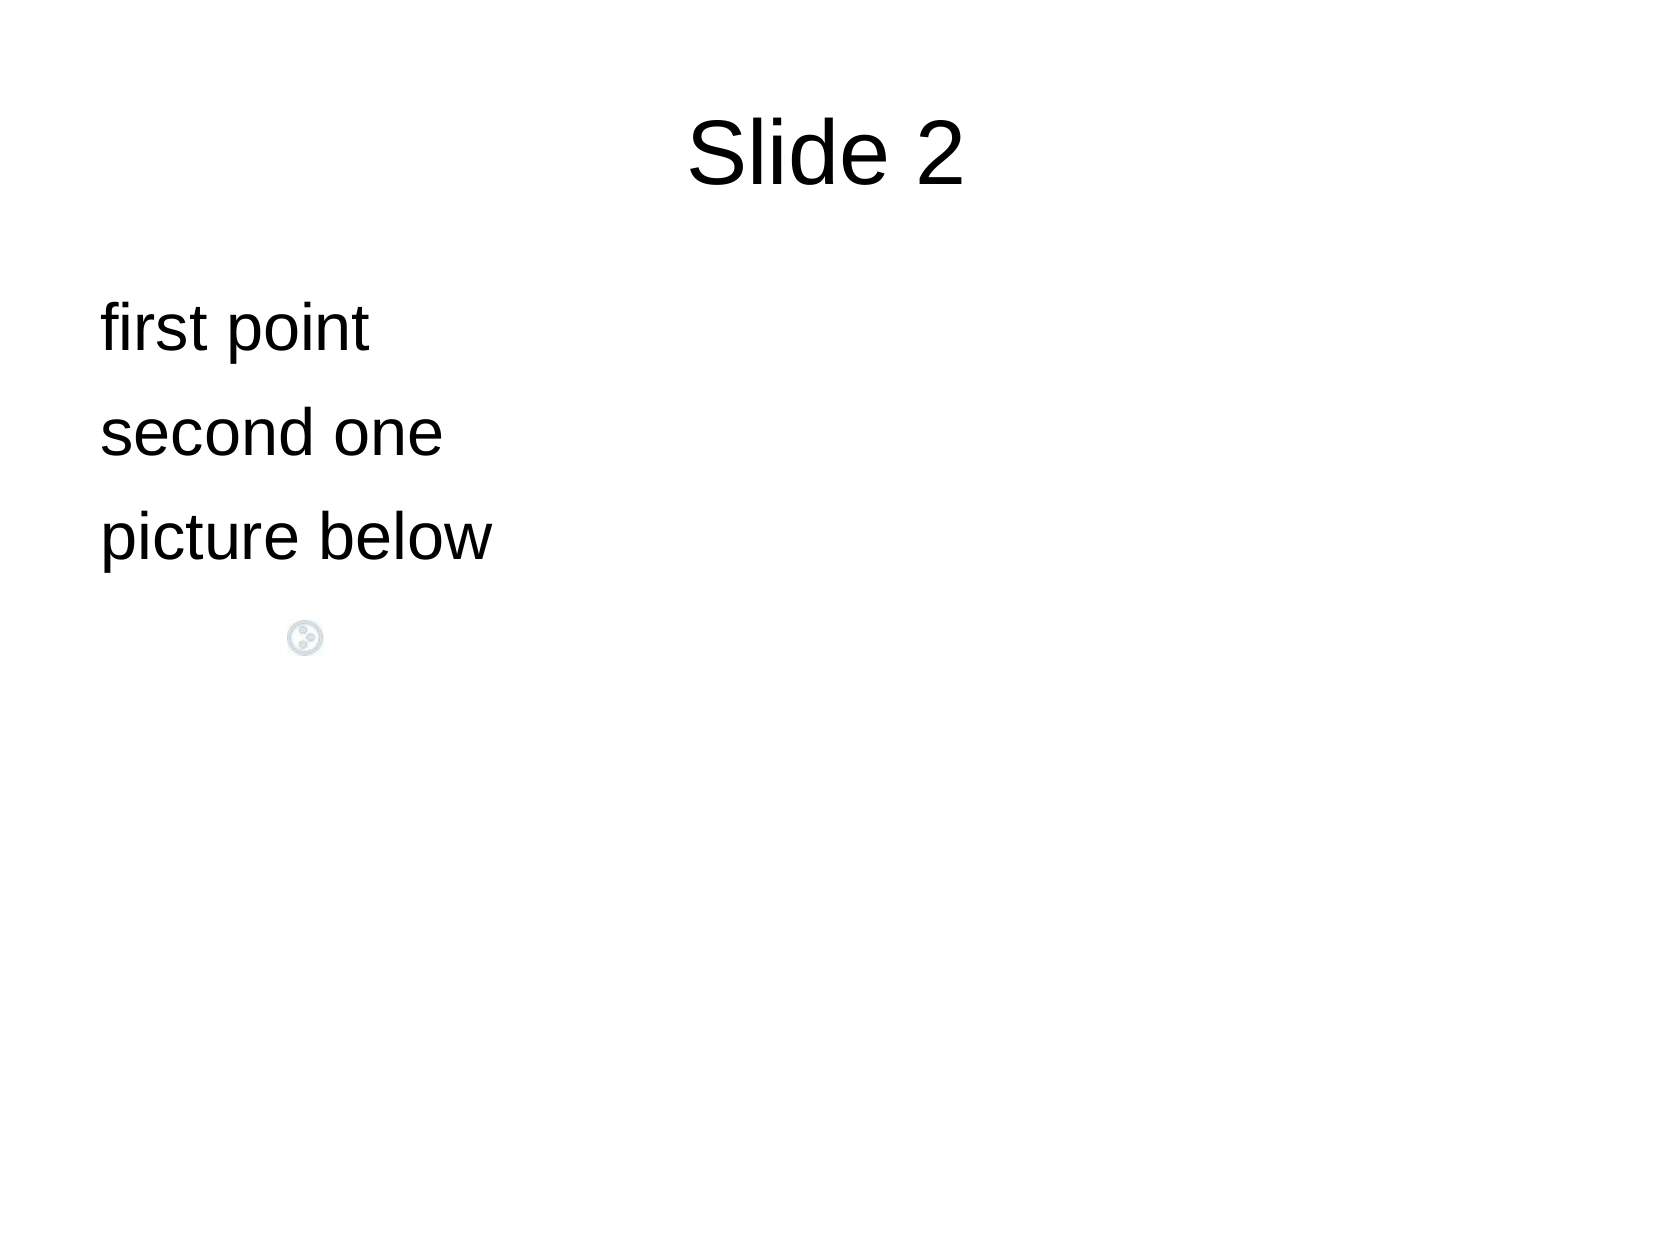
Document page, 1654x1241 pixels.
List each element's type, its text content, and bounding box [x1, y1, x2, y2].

list first point second one picture below [82, 290, 1571, 1094]
title Slide 2 [82, 49, 1571, 257]
picture [287, 620, 325, 656]
